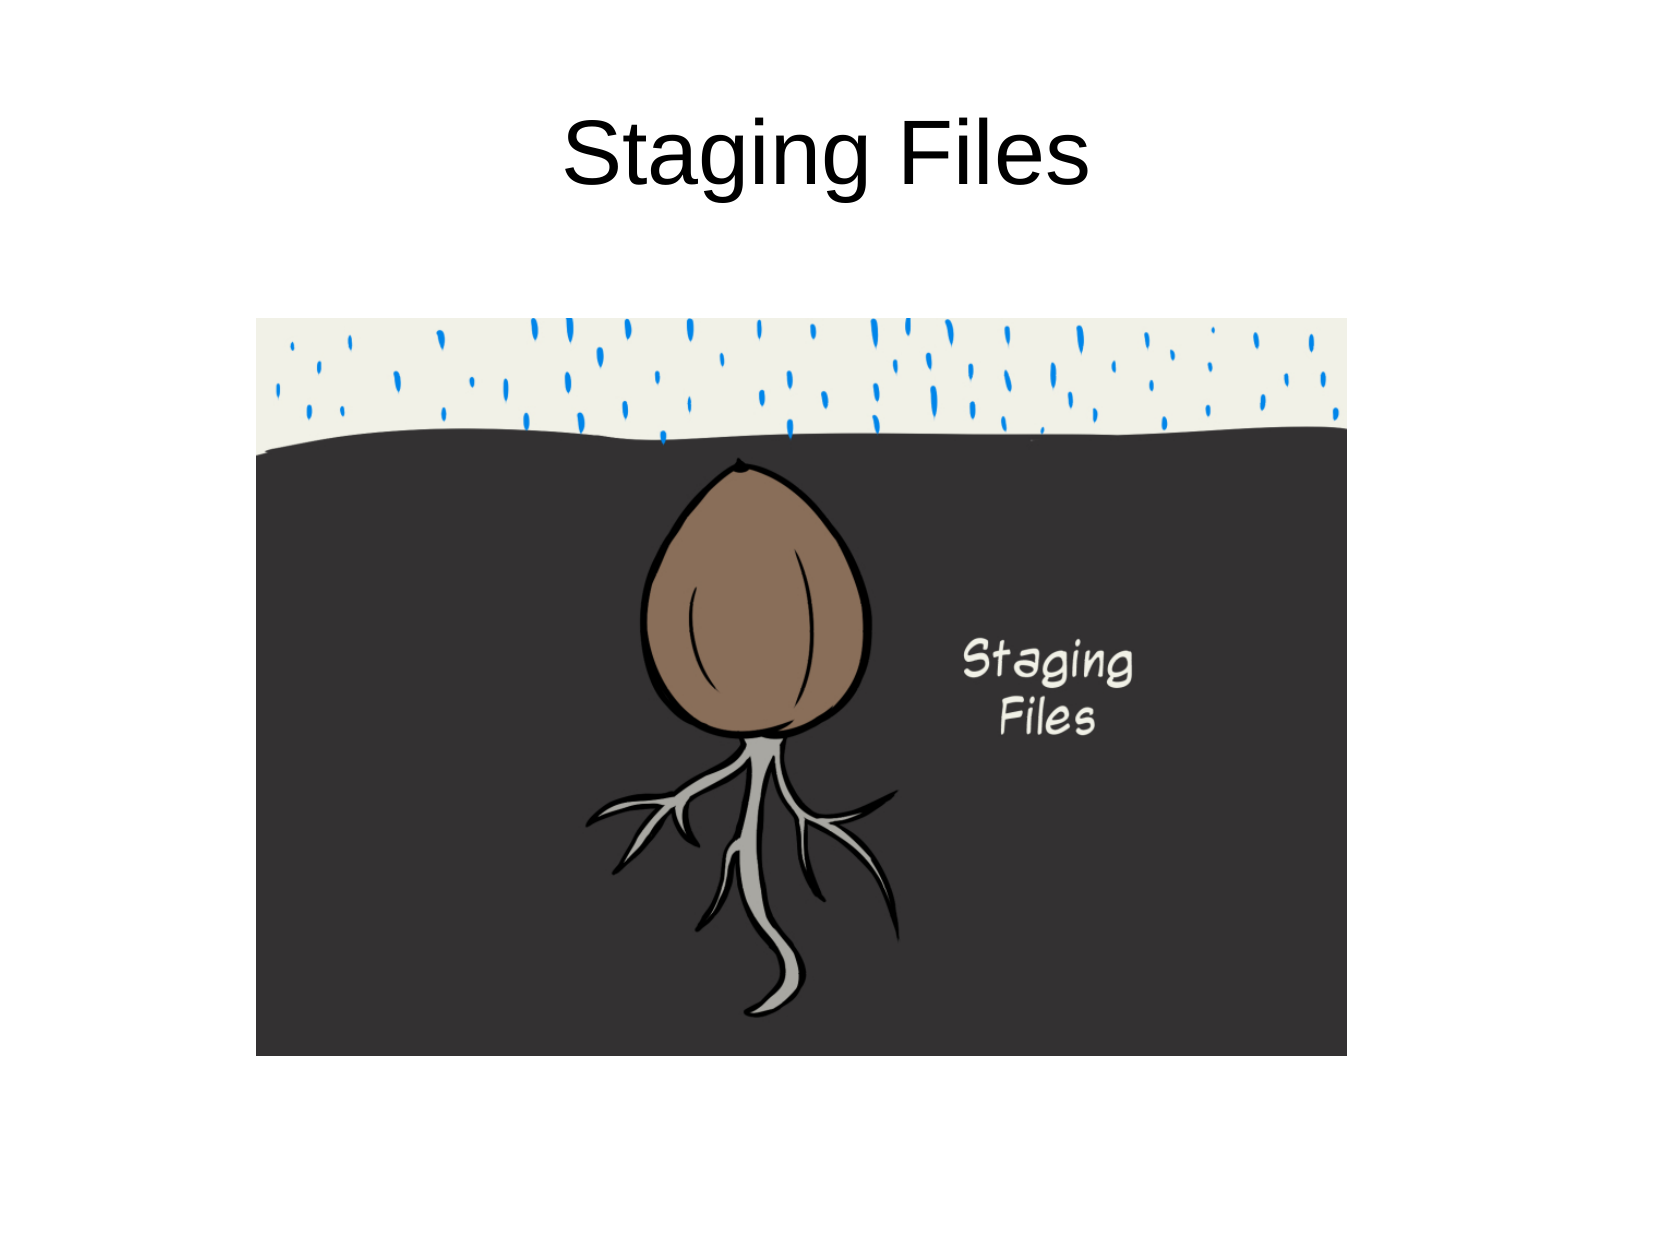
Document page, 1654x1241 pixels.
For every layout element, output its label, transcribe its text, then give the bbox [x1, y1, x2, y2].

text_box Staging Files [82, 49, 1571, 257]
picture [256, 318, 1347, 1056]
